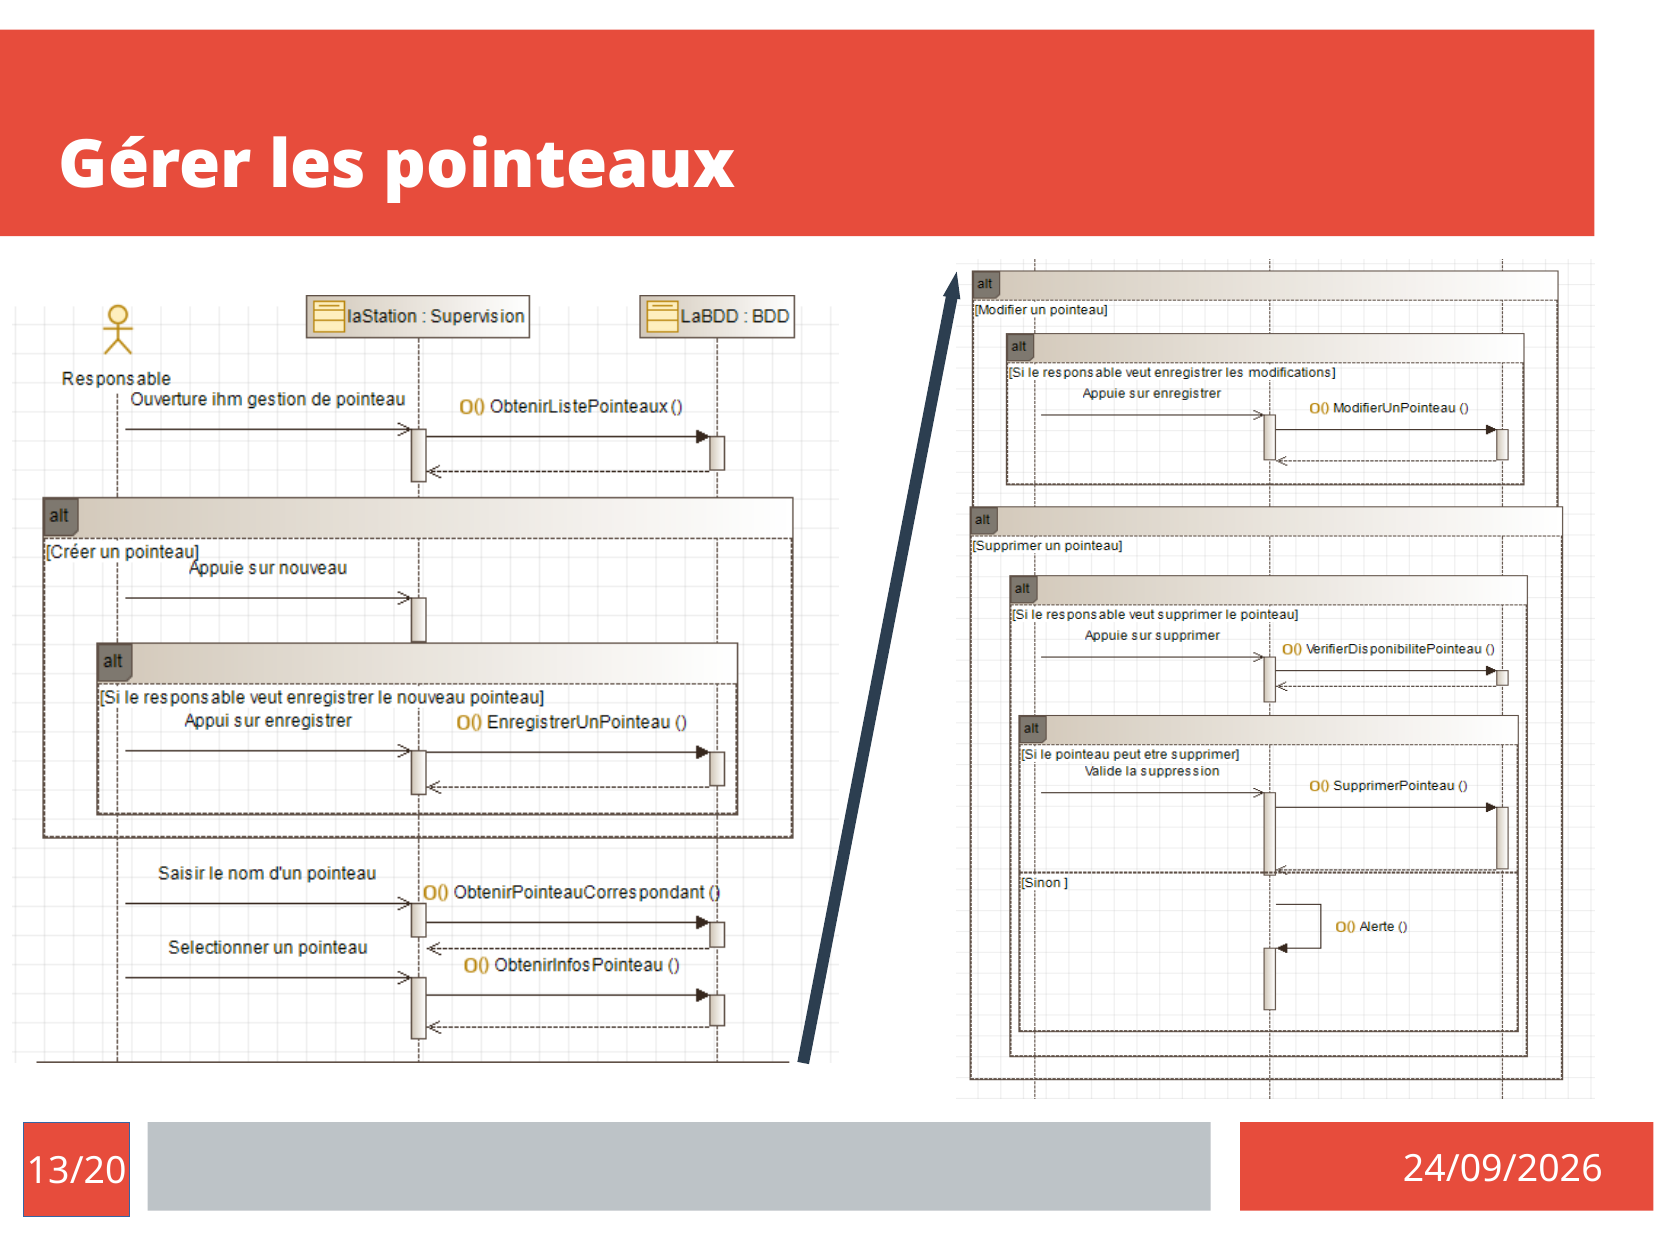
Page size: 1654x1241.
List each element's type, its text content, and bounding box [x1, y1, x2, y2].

text_box <numéro>/20 [23, 1122, 130, 1217]
title Gérer les pointeaux [59, 59, 1595, 207]
text_box 27/01/2020 [1388, 1133, 1634, 1196]
picture [810, 915, 839, 1063]
picture [12, 295, 839, 1063]
picture [956, 259, 1595, 1099]
